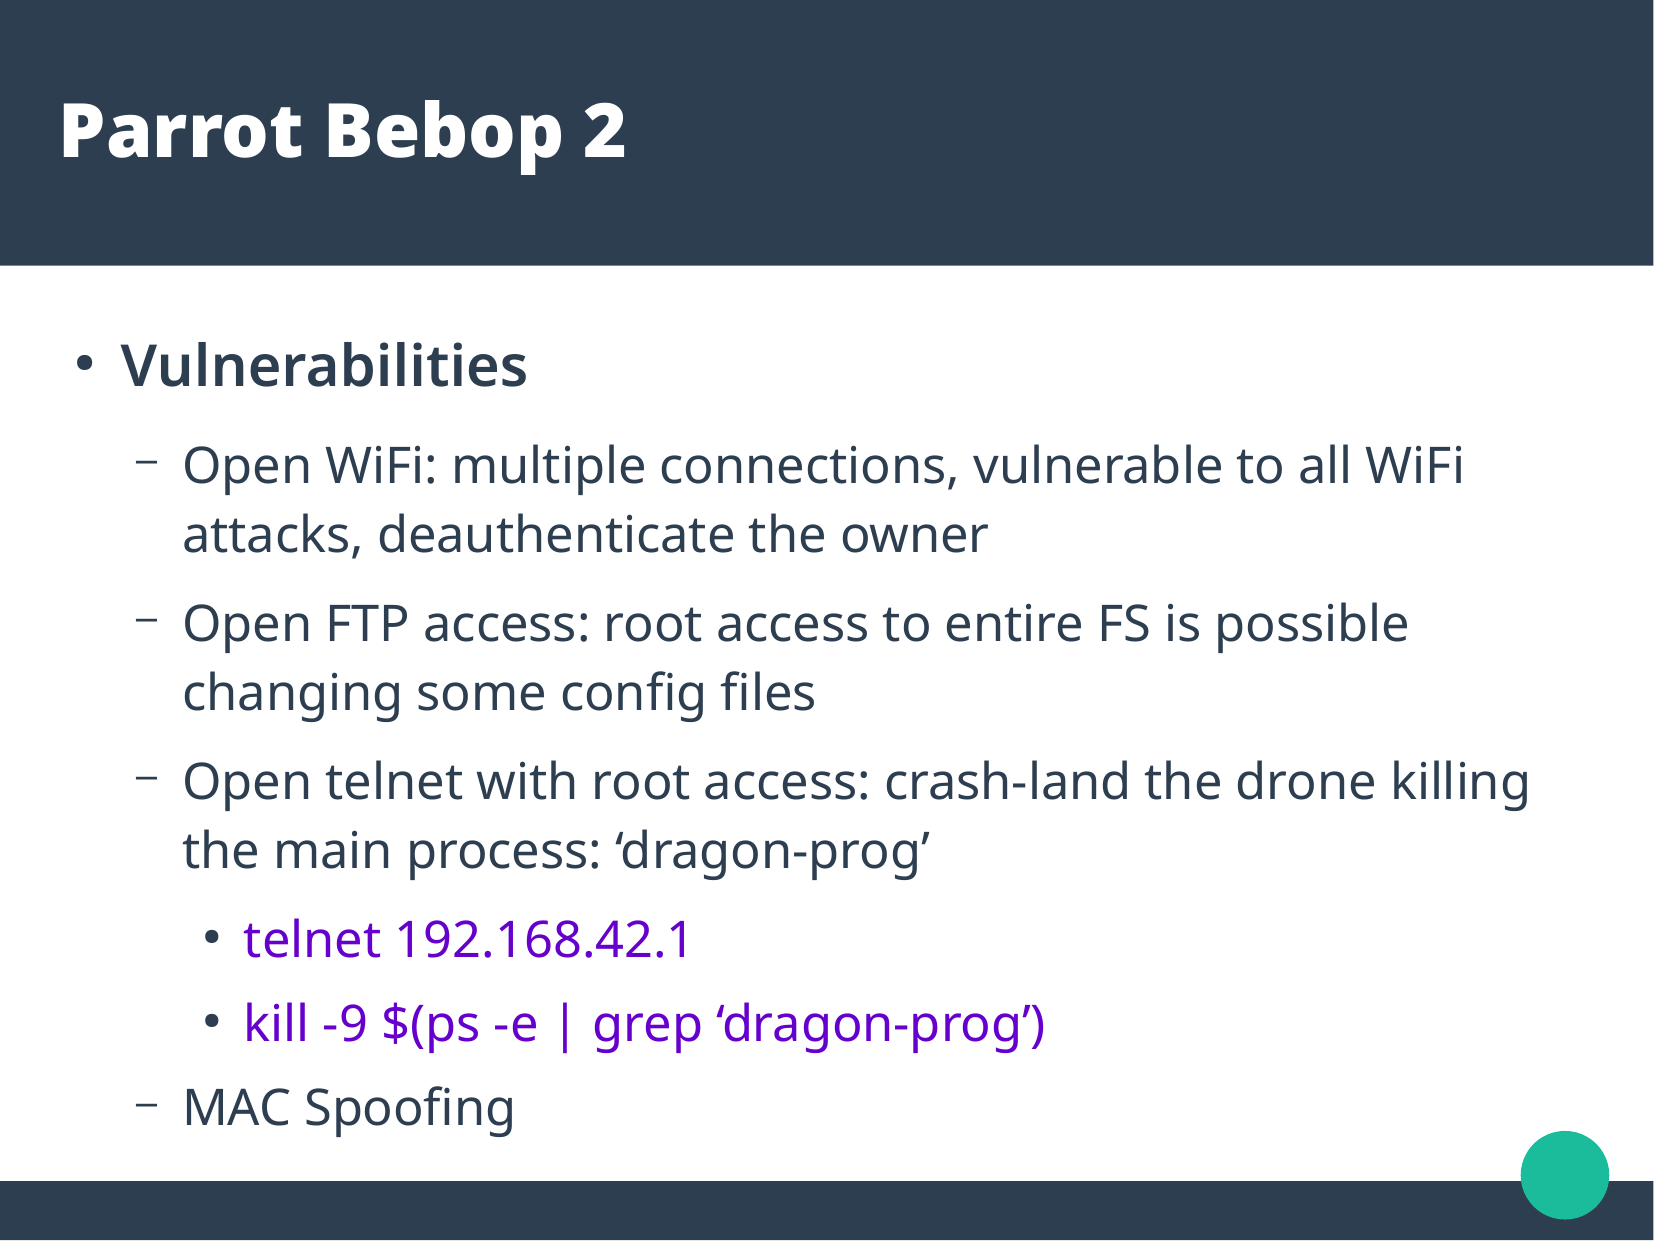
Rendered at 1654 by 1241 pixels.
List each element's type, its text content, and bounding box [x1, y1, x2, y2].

title Parrot Bebop 2 [59, 49, 1595, 207]
list Vulnerabilities Open WiFi: multiple connections, vulnerable to all WiFi attacks, deauthenticate the owner Open FTP access: root access to entire FS is possible changing some config files Open telnet with root access: crash-land the drone killing the main process: ‘dragon-prog’ telnet 192.168.42.1 kill -9 $(ps -e | grep ‘dragon-prog’) MAC Spoofing [59, 324, 1595, 1152]
